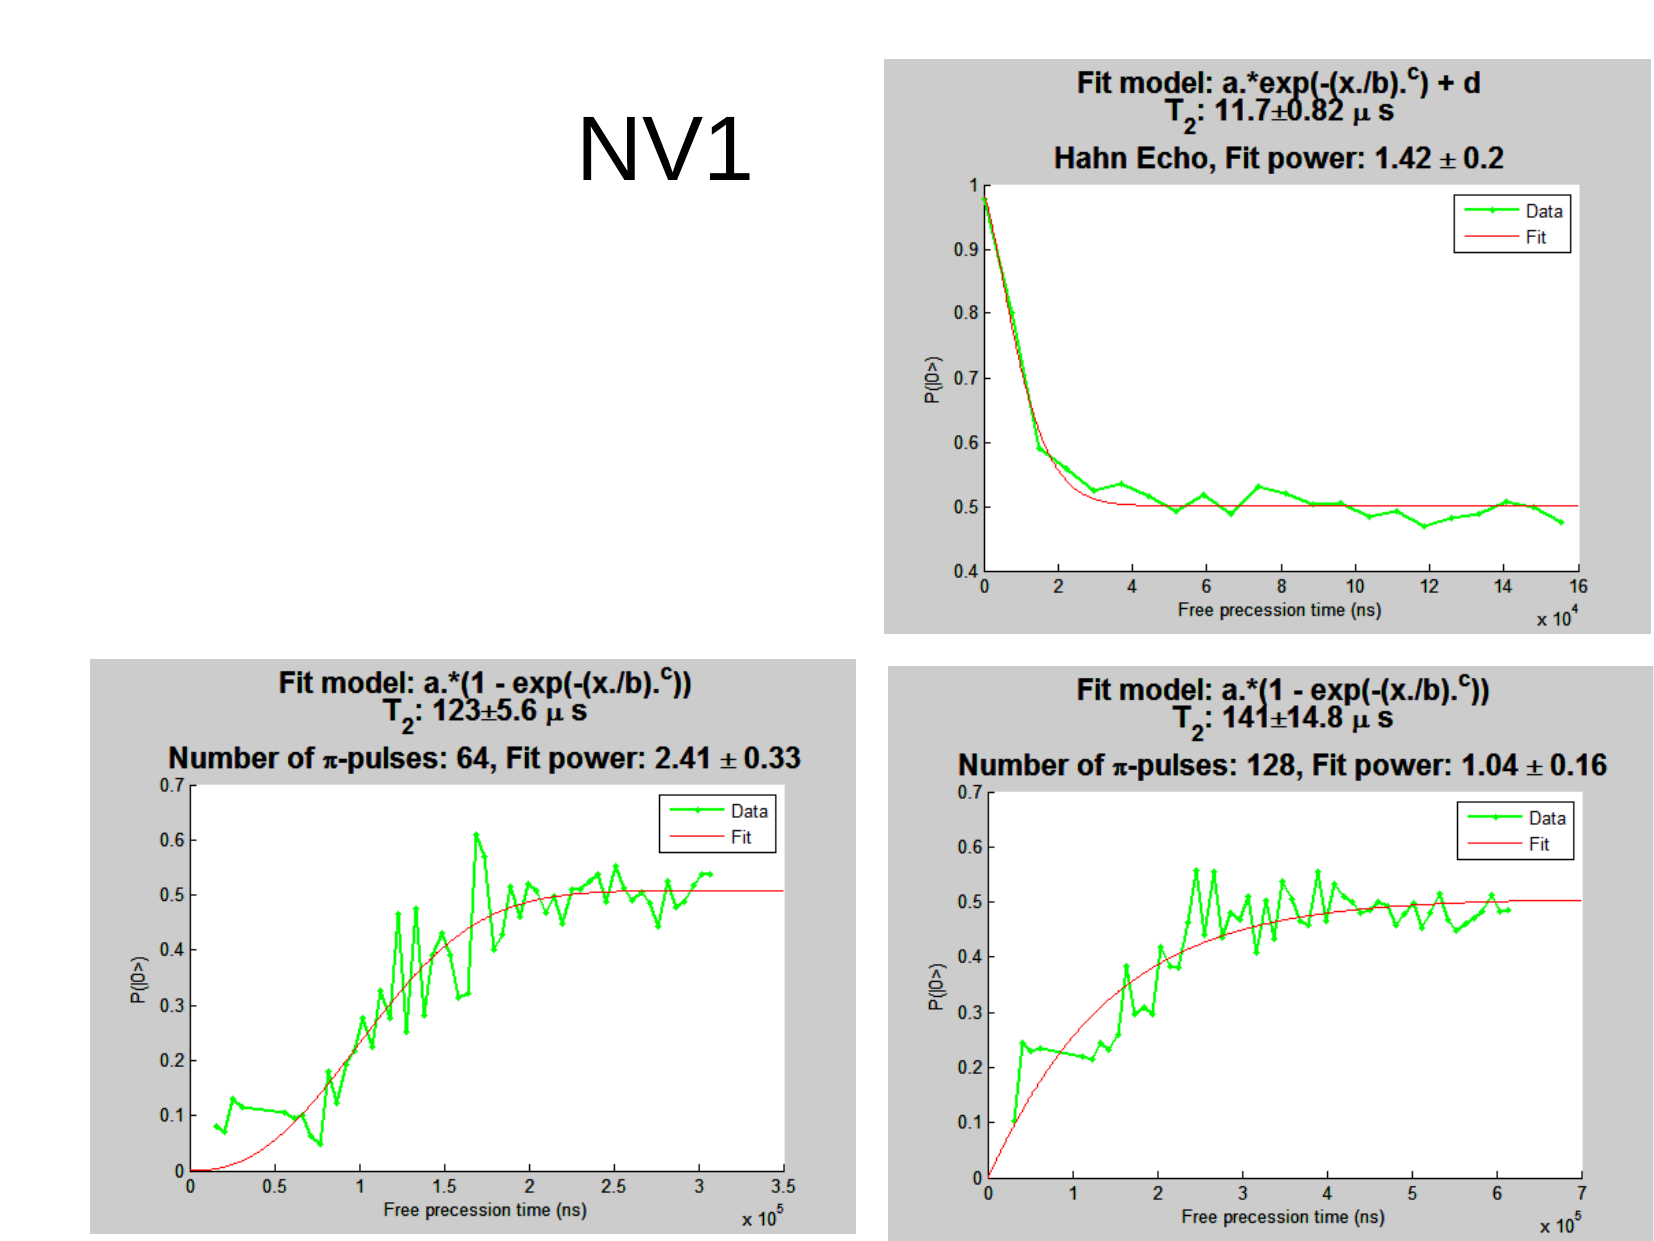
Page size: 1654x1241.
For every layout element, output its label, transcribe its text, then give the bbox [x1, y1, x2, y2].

picture [888, 666, 1654, 1241]
picture [90, 659, 856, 1234]
title NV1 [0, 45, 1411, 253]
picture [884, 59, 1651, 634]
